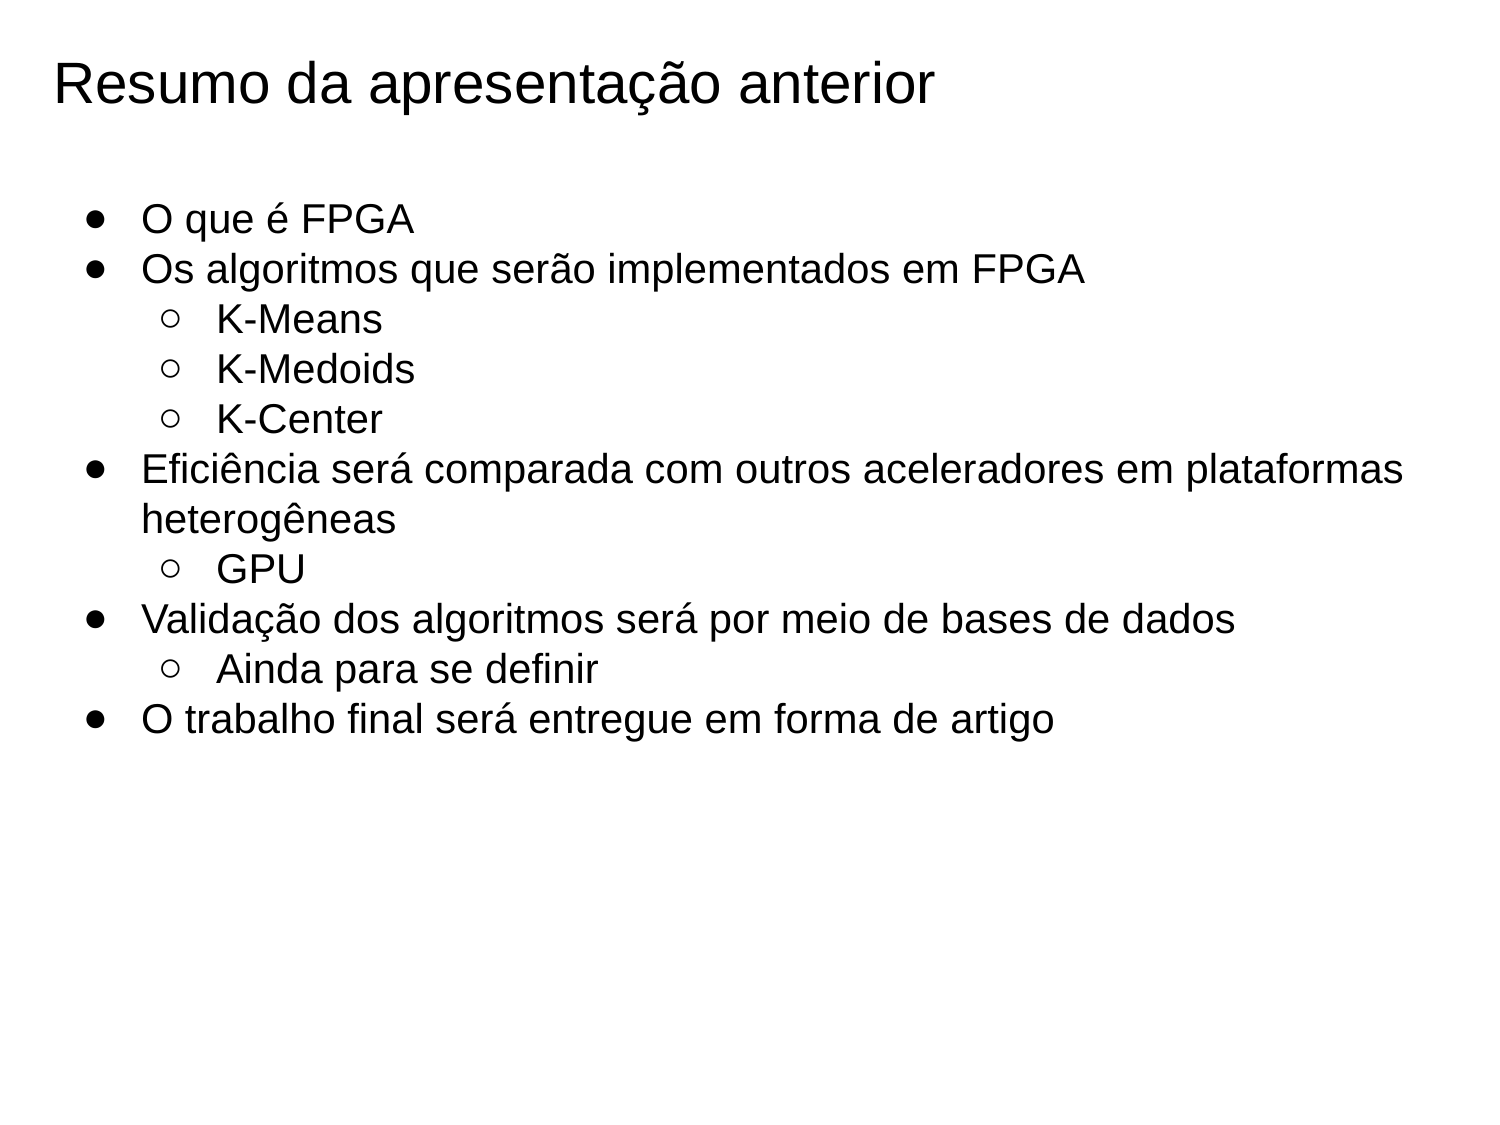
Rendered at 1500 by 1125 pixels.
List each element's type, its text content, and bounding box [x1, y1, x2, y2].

list O que é FPGA Os algoritmos que serão implementados em FPGA K-Means K-Medoids K-Center Eficiência será comparada com outros aceleradores em plataformas heterogêneas GPU Validação dos algoritmos será por meio de bases de dados Ainda para se definir O trabalho final será entregue em forma de artigo [51, 176, 1449, 1068]
title Resumo da apresentação anterior [38, 30, 1471, 156]
